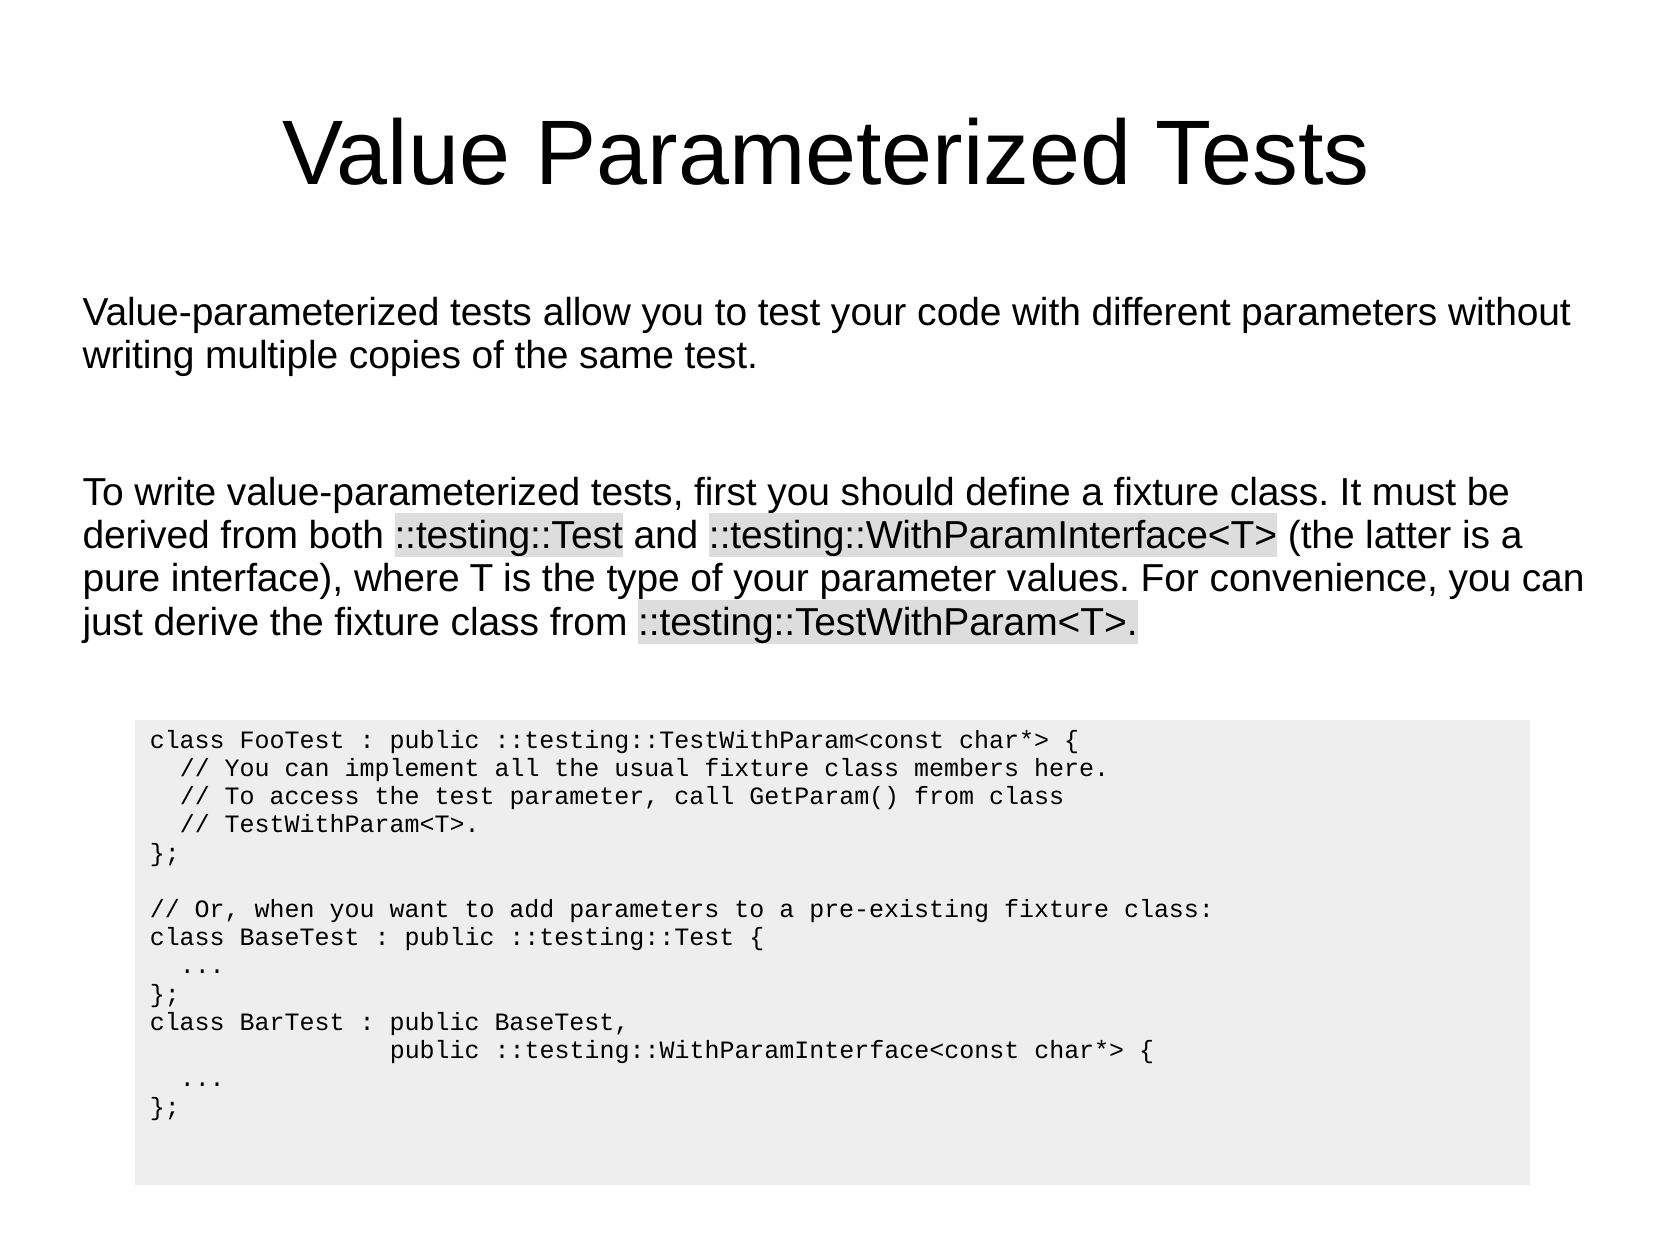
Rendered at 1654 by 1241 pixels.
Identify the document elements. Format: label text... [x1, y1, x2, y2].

list Value-parameterized tests allow you to test your code with different parameters without writing multiple copies of the same test. To write value-parameterized tests, first you should define a fixture class. It must be derived from both ::testing::Test and ::testing::WithParamInterface<T> (the latter is a pure interface), where T is the type of your parameter values. For convenience, you can just derive the fixture class from ::testing::TestWithParam<T>. [82, 290, 1606, 646]
title Value Parameterized Tests [82, 49, 1571, 257]
text_box class FooTest : public ::testing::TestWithParam<const char*> { // You can implement all the usual fixture class members here. // To access the test parameter, call GetParam() from class // TestWithParam<T>. }; // Or, when you want to add parameters to a pre-existing fixture class: class BaseTest : public ::testing::Test { ... }; class BarTest : public BaseTest, public ::testing::WithParamInterface<const char*> { ... }; [135, 720, 1531, 1186]
